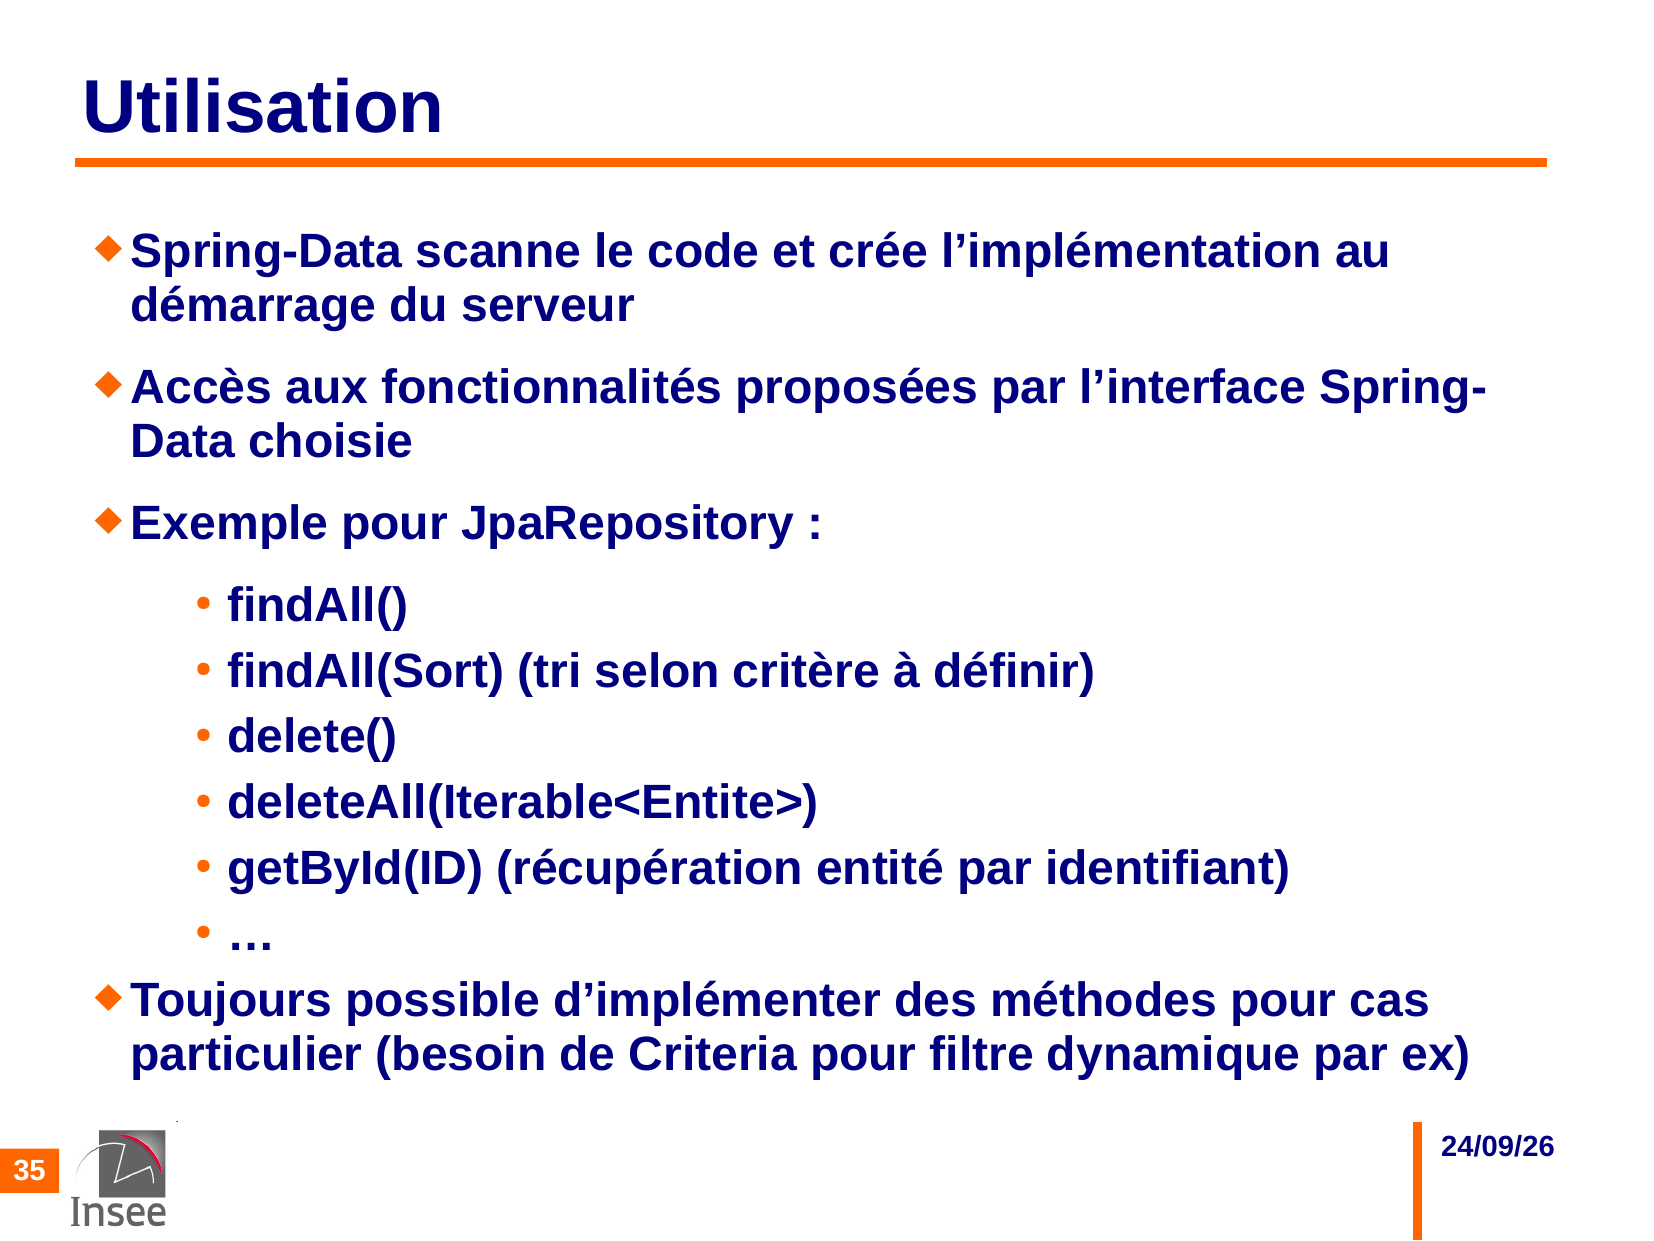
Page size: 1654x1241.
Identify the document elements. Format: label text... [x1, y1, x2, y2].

list Spring-Data scanne le code et crée l’implémentation au démarrage du serveur Accès aux fonctionnalités proposées par l’interface Spring-Data choisie Exemple pour JpaRepository : findAll() findAll(Sort) (tri selon critère à définir) delete() deleteAll(Iterable<Entite>) getById(ID) (récupération entité par identifiant) … Toujours possible d’implémenter des méthodes pour cas particulier (besoin de Criteria pour filtre dynamique par ex) [82, 224, 1571, 1087]
picture [62, 1121, 178, 1241]
title Utilisation [82, 49, 1619, 163]
